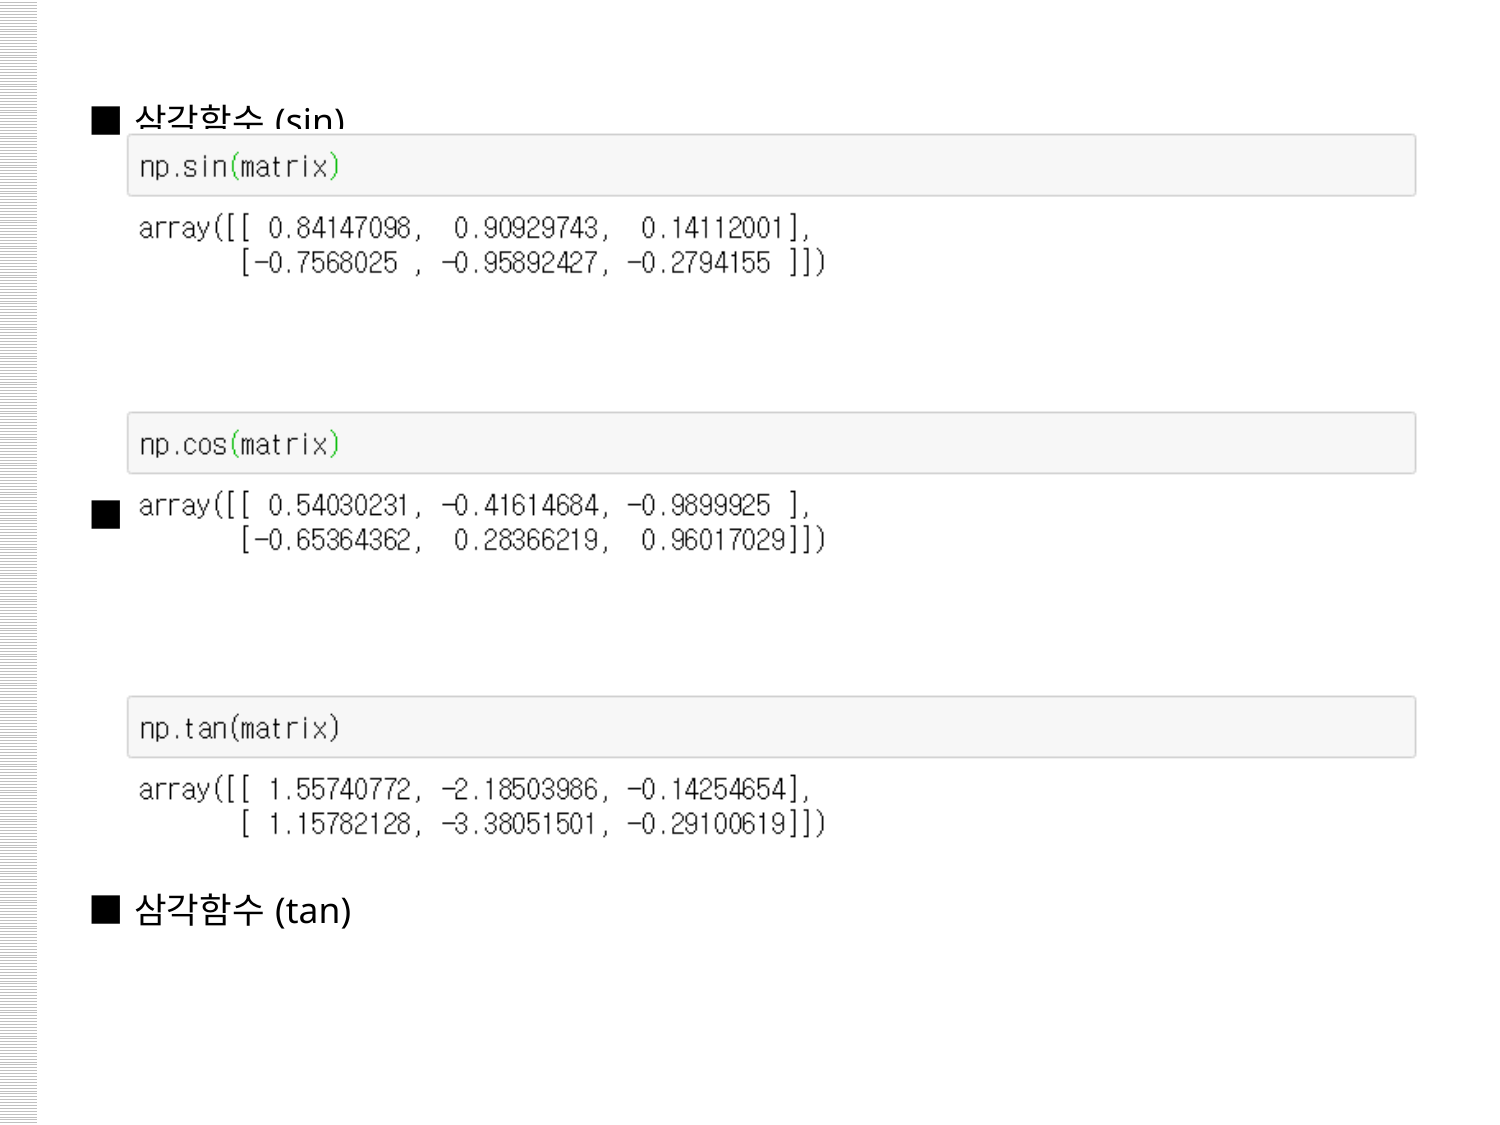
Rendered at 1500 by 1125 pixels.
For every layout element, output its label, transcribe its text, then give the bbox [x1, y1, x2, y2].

text_box ■ 삼각함수 (sin) ■ 삼각함수 (cos) ■ 삼각함수 (tan) [73, 33, 1453, 990]
picture [124, 129, 1420, 293]
picture [124, 691, 1420, 854]
picture [124, 407, 1420, 570]
